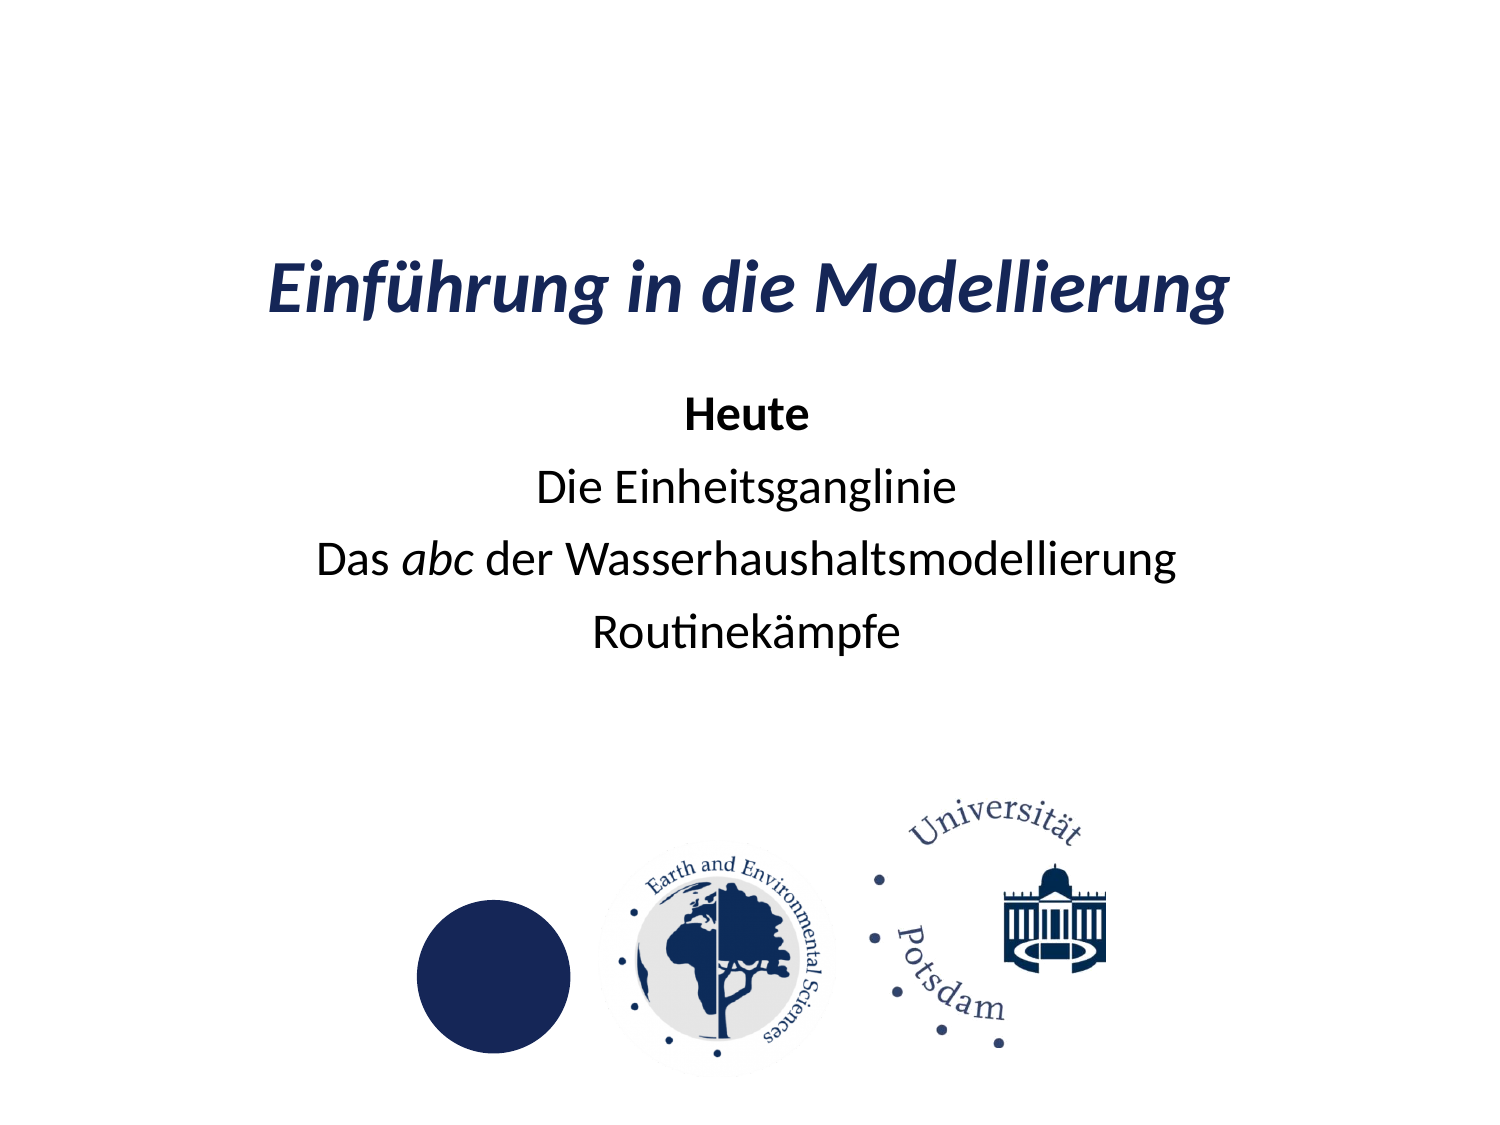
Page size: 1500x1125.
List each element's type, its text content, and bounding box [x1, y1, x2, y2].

picture [868, 798, 1106, 1048]
text_box Einführung in die Modellierung [0, 229, 1500, 533]
text_box [416, 899, 571, 1054]
picture [598, 840, 836, 1077]
text_box Heute Die Einheitsganglinie Das abc der Wasserhaushaltsmodellierung Routinekämpfe [0, 533, 1495, 666]
